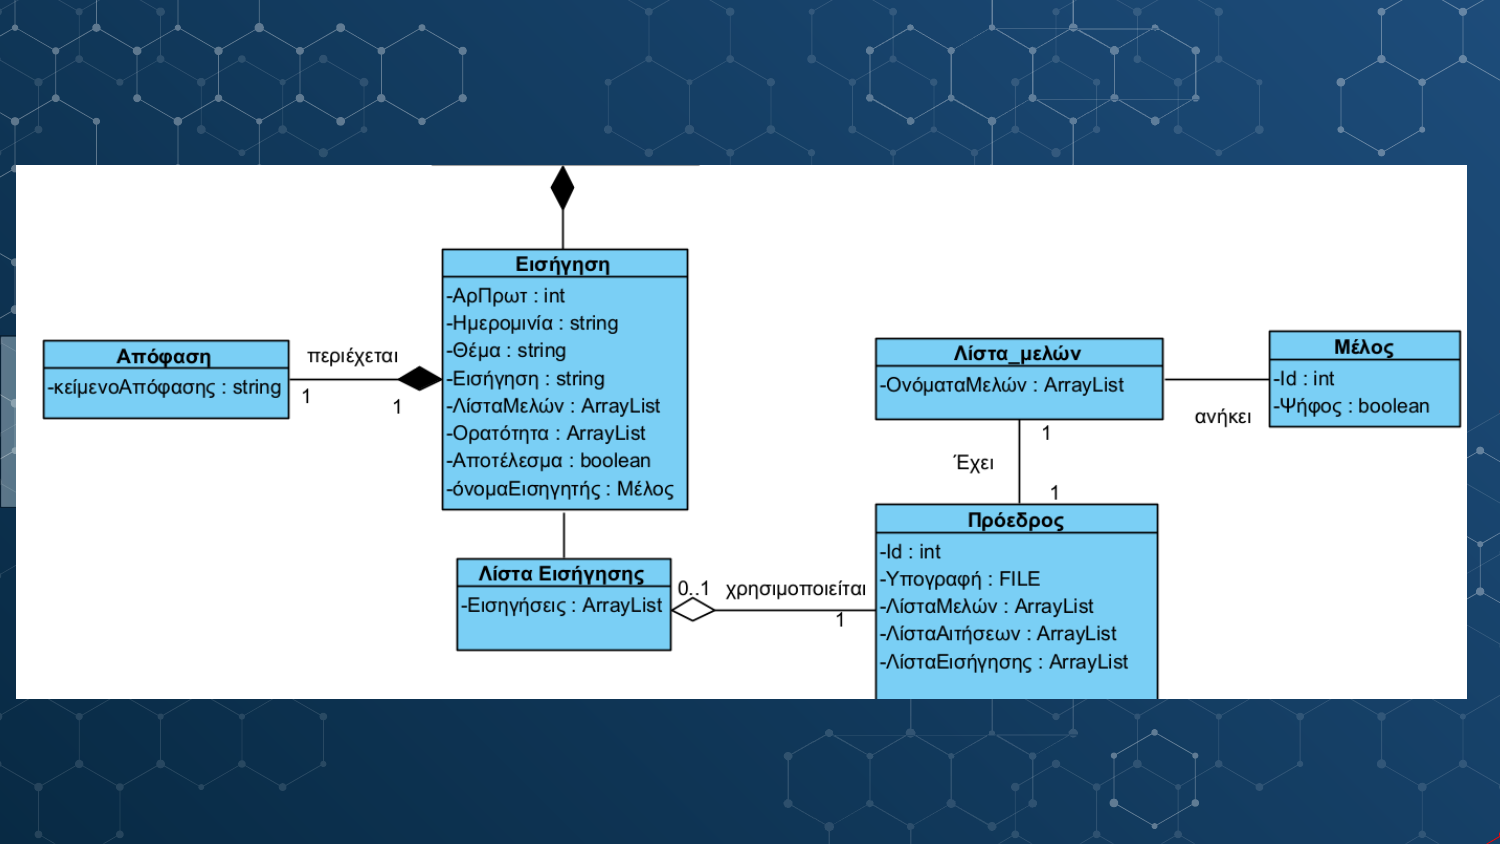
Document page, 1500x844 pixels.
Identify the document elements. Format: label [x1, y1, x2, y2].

picture [16, 165, 1467, 699]
